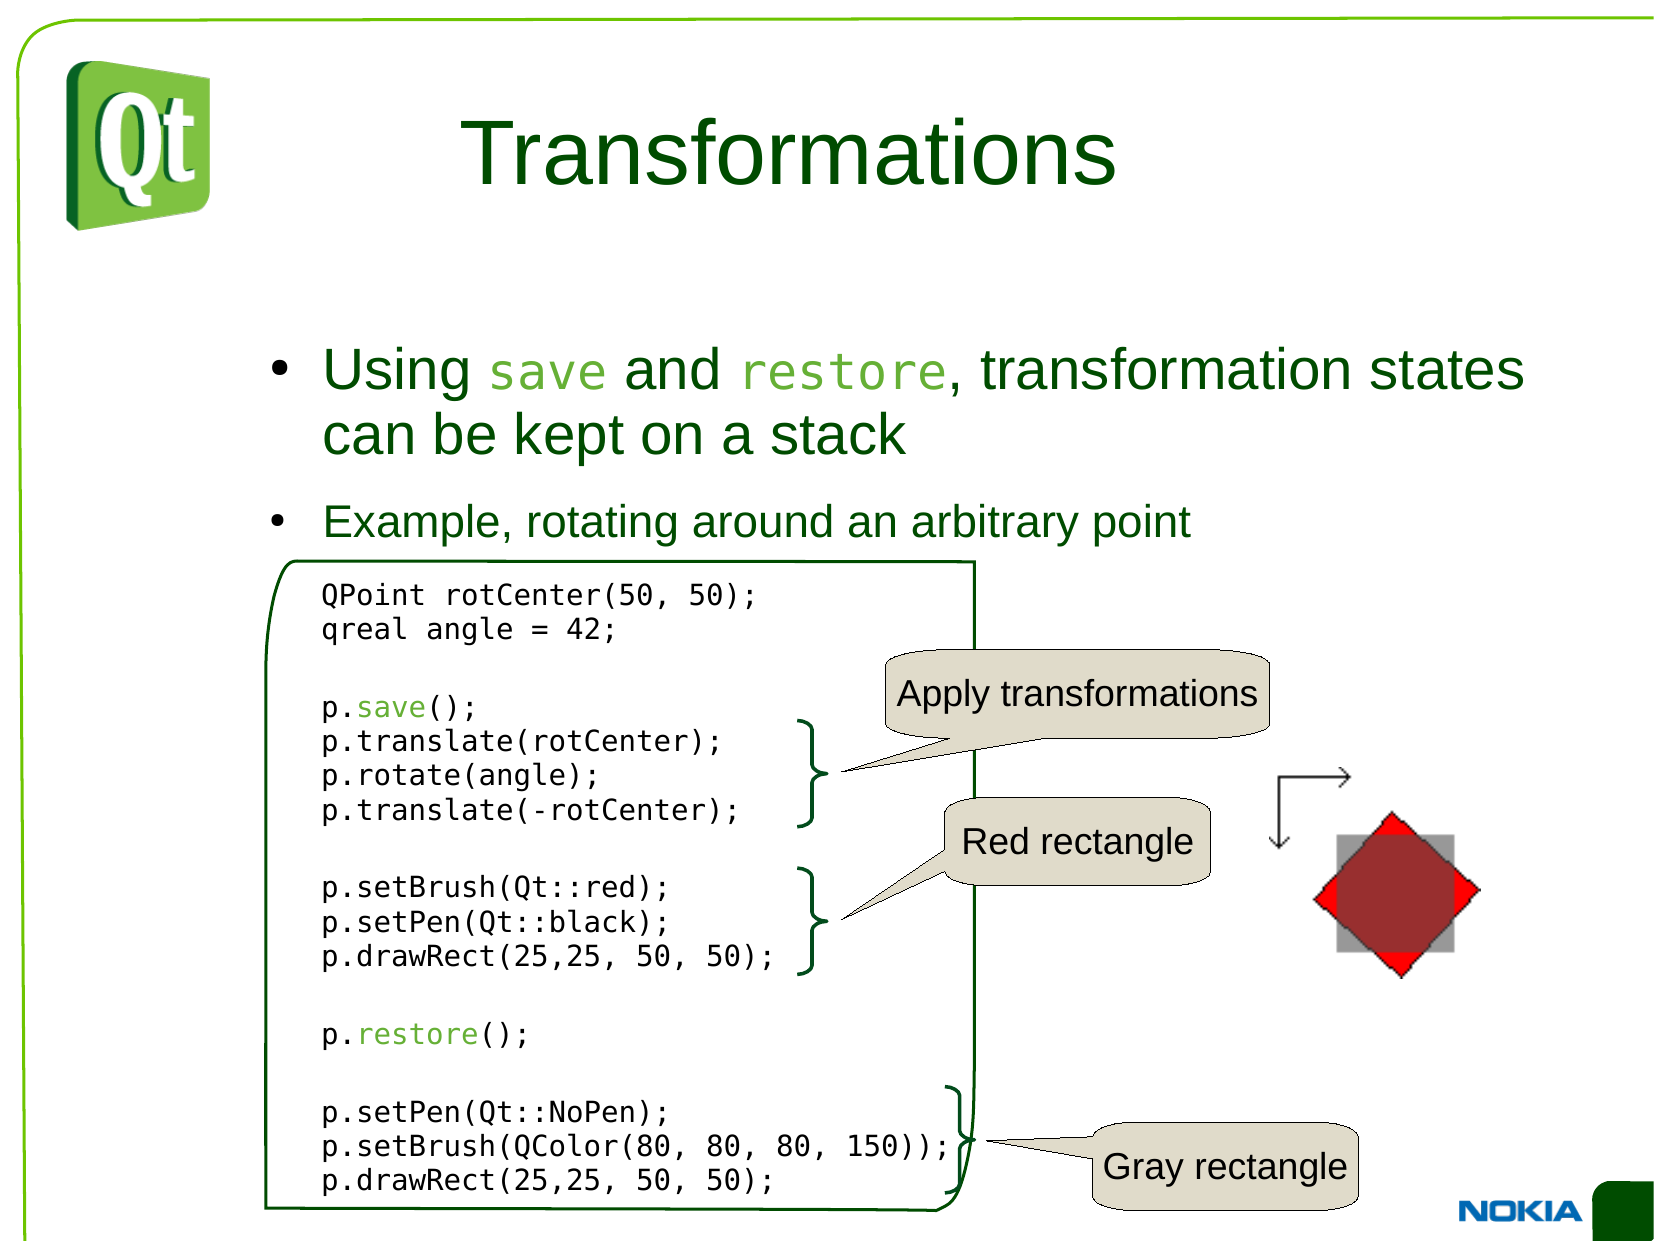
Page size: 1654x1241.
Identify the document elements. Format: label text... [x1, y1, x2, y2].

picture [1459, 1200, 1583, 1222]
text_box QPoint rotCenter(50, 50); qreal angle = 42; p.save(); p.translate(rotCenter); p.rotate(angle); p.translate(-rotCenter); p.setBrush(Qt::red); p.setPen(Qt::black); p.drawRect(25,25, 50, 50); p.restore(); p.setPen(Qt::NoPen); p.setBrush(QColor(80, 80, 80, 150)); p.drawRect(25,25, 50, 50); [236, 570, 966, 1205]
list Using save and restore, transformation states can be kept on a stack Example, rotating around an arbitrary point [251, 336, 1571, 1100]
text_box Red rectangle [841, 797, 1211, 920]
text_box Apply transformations [841, 649, 1270, 772]
text_box Gray rectangle [986, 1122, 1359, 1211]
picture [66, 61, 210, 231]
title Transformations [251, 49, 1327, 257]
picture [1269, 767, 1481, 979]
